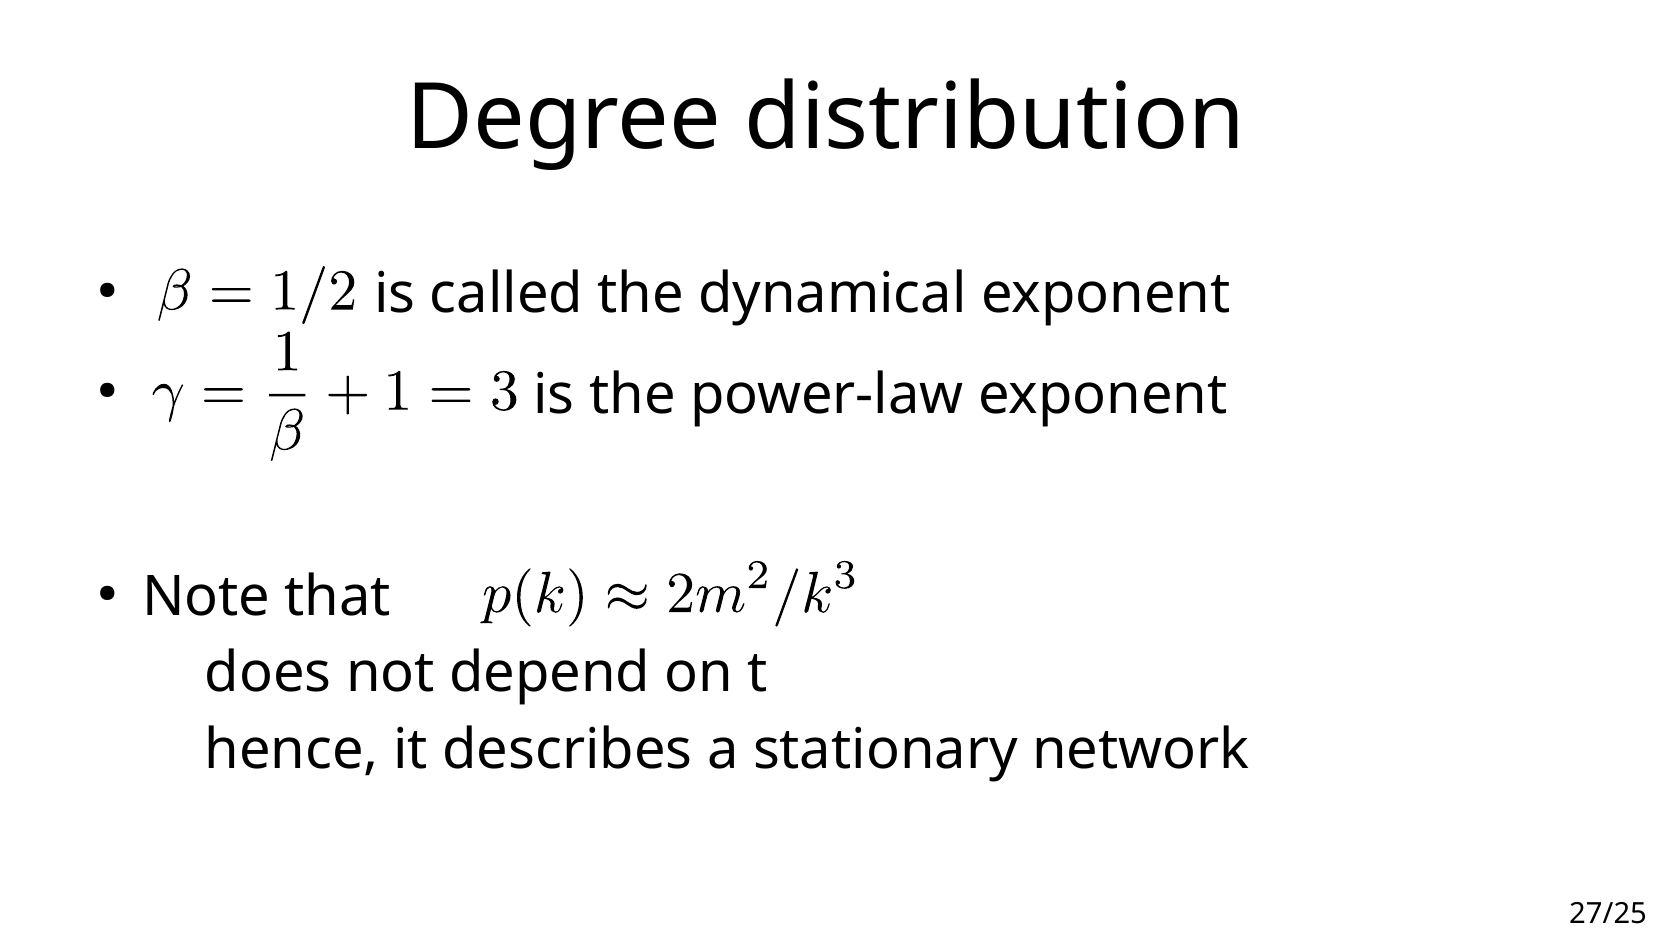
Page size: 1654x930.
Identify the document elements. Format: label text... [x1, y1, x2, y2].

title Degree distribution [82, 1, 1571, 225]
text_box [151, 331, 519, 461]
text_box [480, 560, 857, 627]
list is called the dynamical exponent is the power-law exponent Note that does not depend on t hence, it describes a stationary network [82, 252, 1571, 793]
text_box [156, 265, 358, 325]
